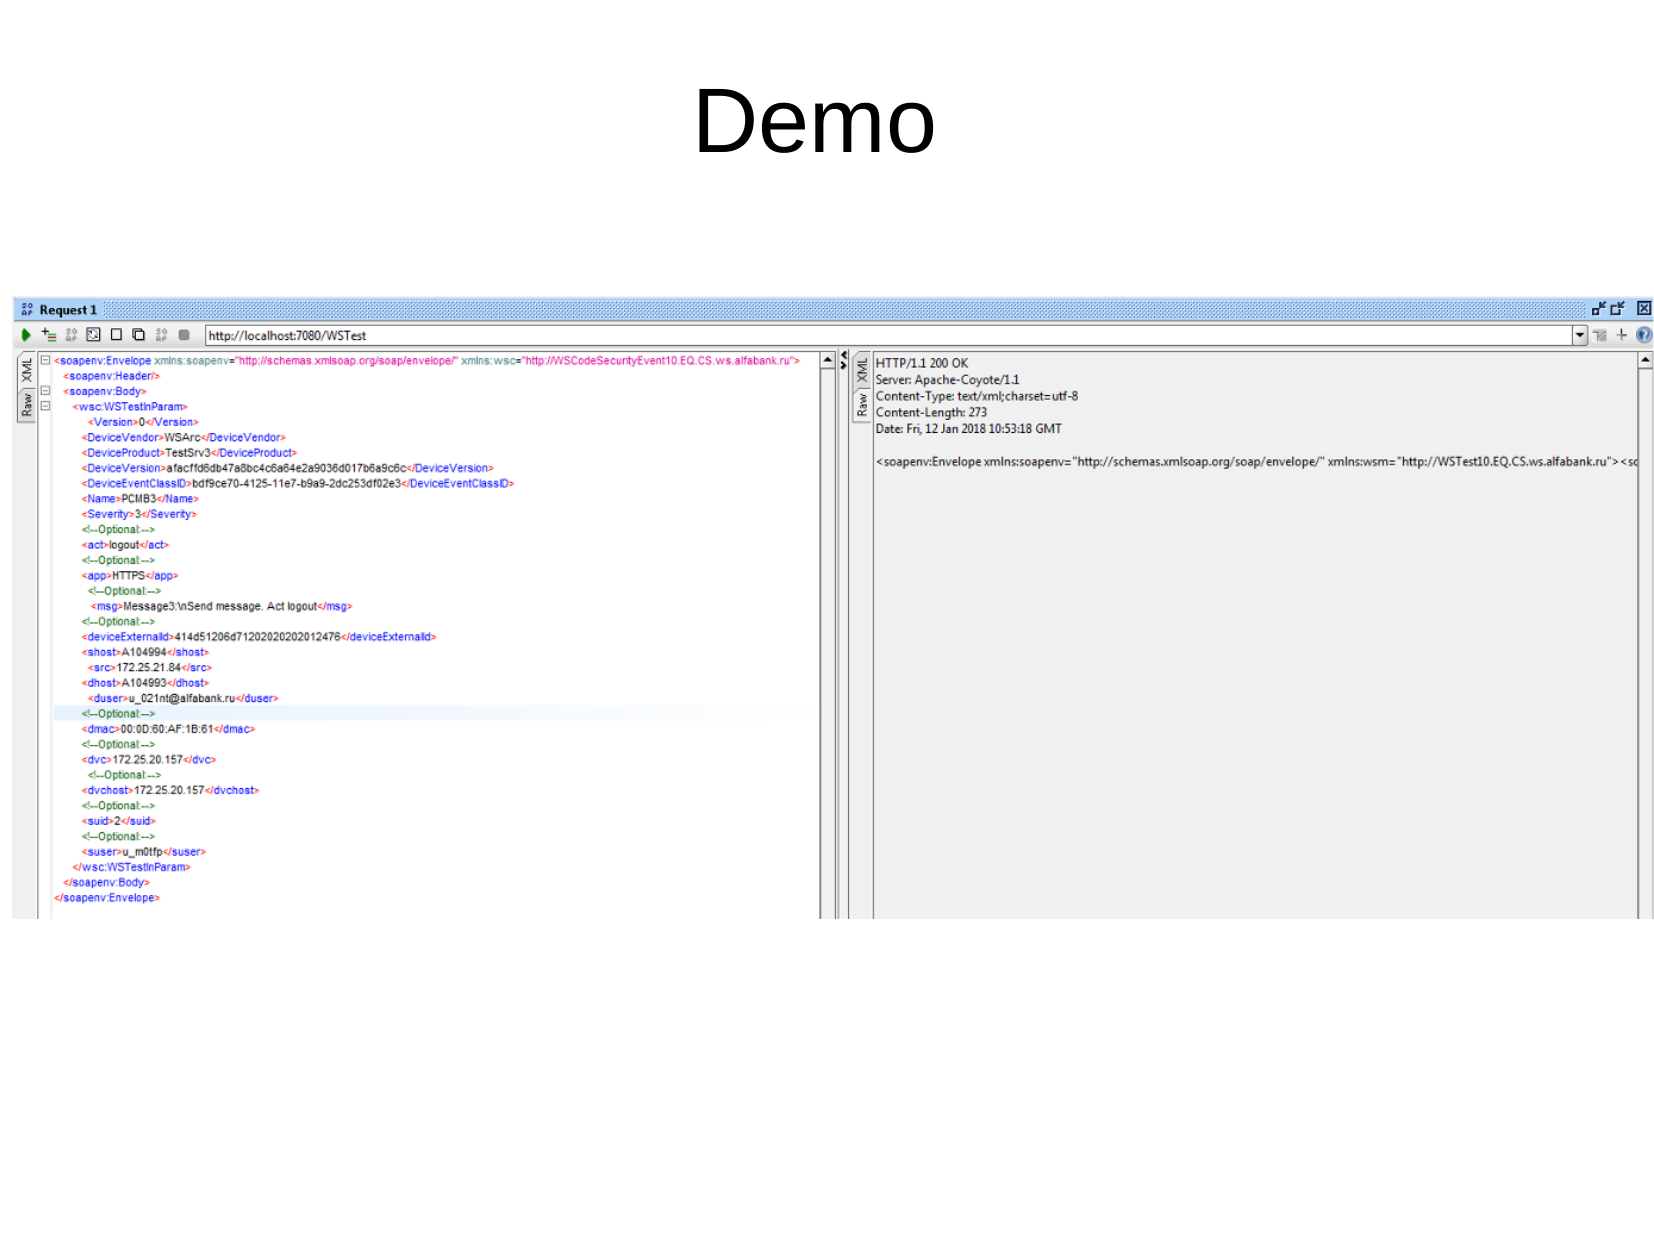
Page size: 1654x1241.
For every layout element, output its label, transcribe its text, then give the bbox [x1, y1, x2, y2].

title Demo [70, 17, 1560, 225]
picture [11, 295, 1654, 919]
